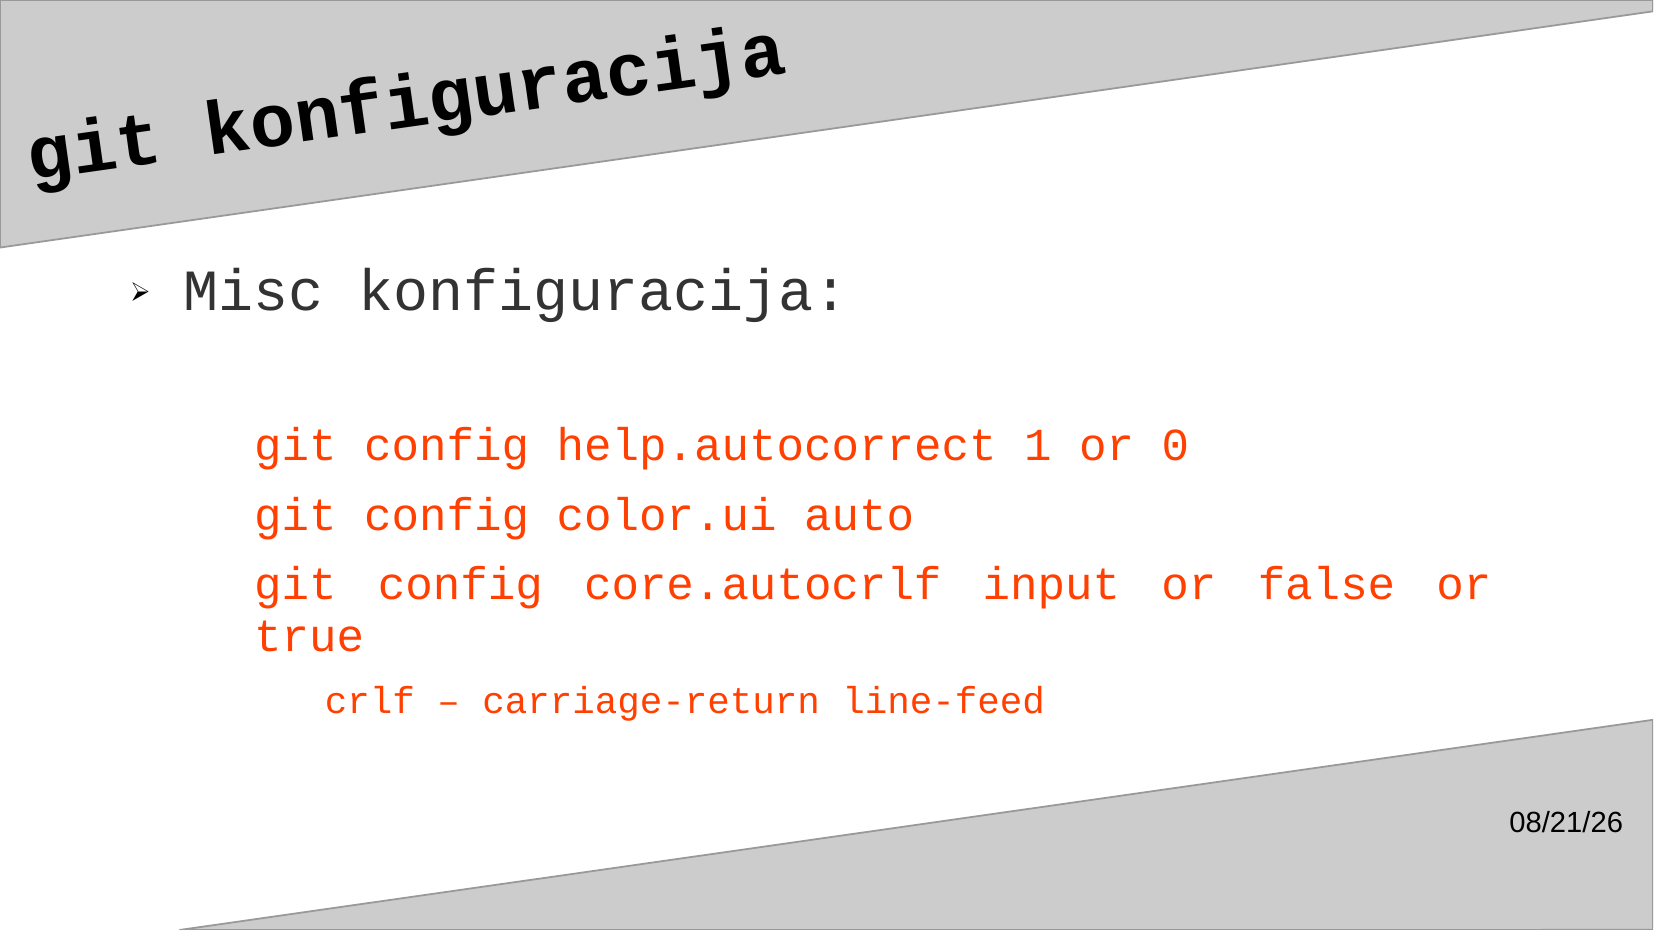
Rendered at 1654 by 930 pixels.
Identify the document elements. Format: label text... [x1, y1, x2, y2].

list Misc konfiguracija: git config help.autocorrect 1 or 0 git config color.ui auto git config core.autocrlf input or false or true crlf – carriage-return line-feed [112, 262, 1493, 840]
title git konfiguracija [16, 0, 1501, 239]
